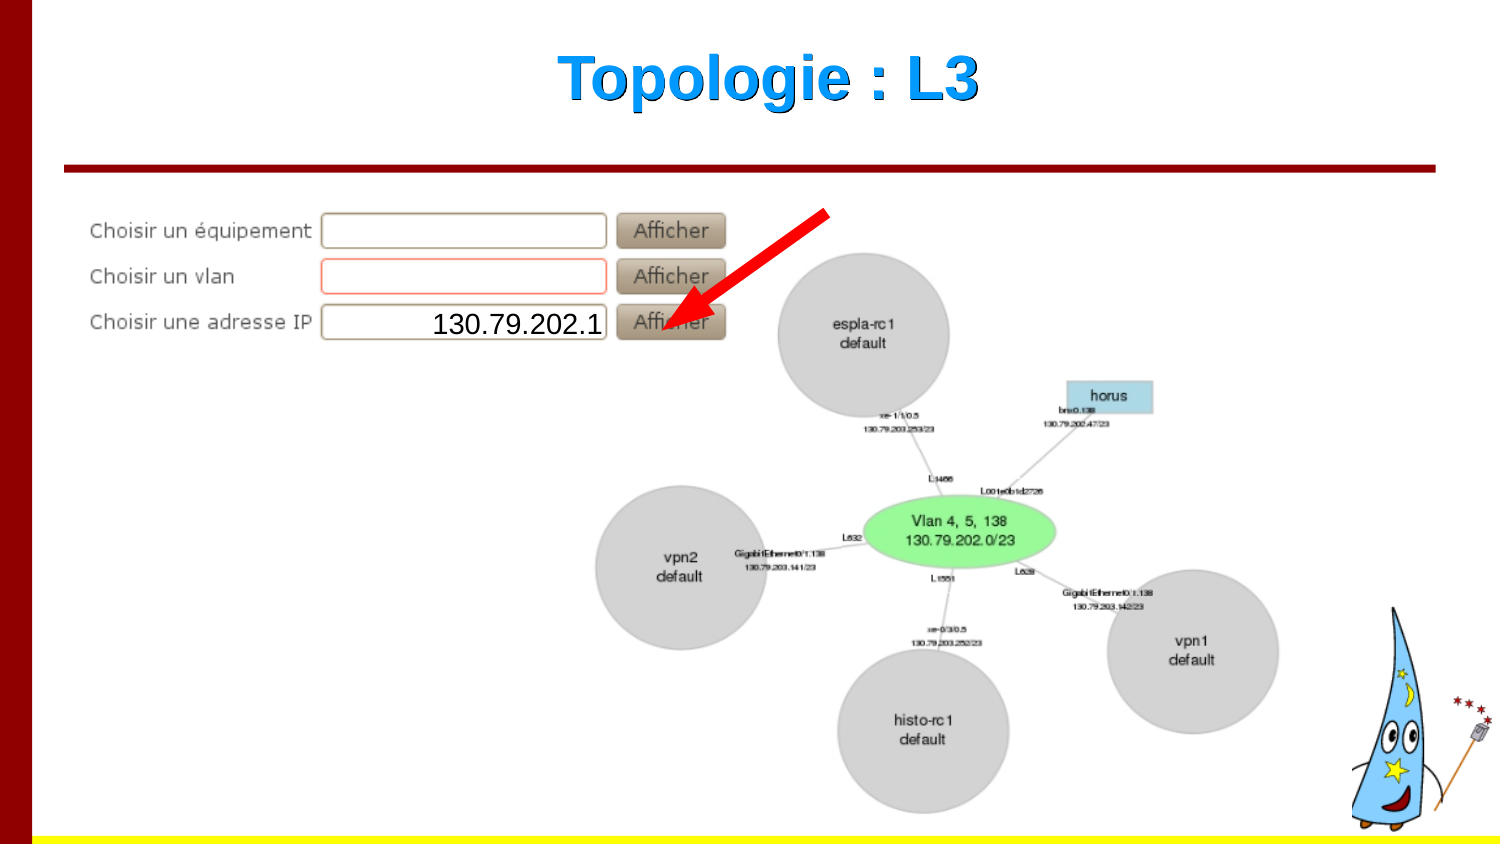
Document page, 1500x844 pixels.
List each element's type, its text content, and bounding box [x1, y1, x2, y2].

picture [63, 191, 1492, 834]
title Topologie : L3 [85, 12, 1452, 145]
text_box 130.79.202.1 [417, 300, 678, 349]
